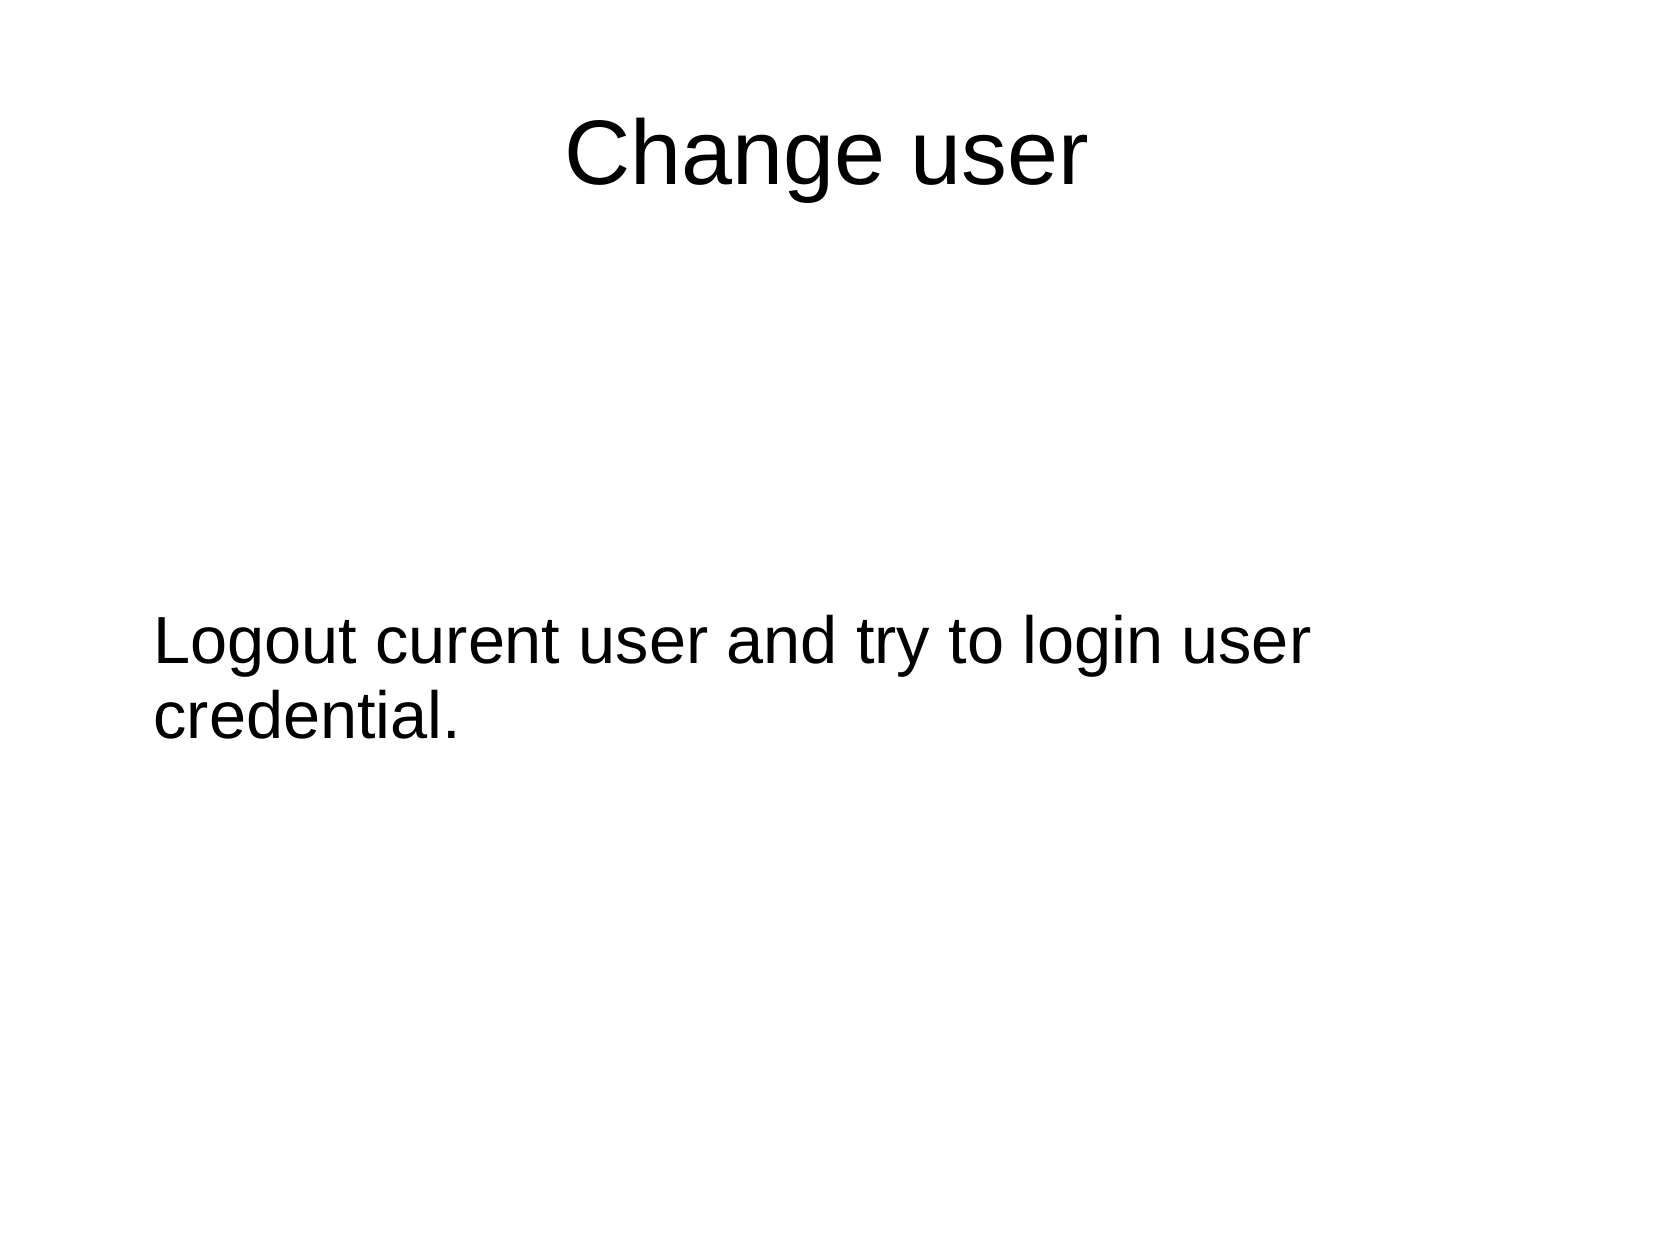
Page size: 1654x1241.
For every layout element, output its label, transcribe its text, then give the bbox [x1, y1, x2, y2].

list Logout curent user and try to login user credential. [82, 290, 1571, 1109]
title Change user [82, 49, 1571, 257]
